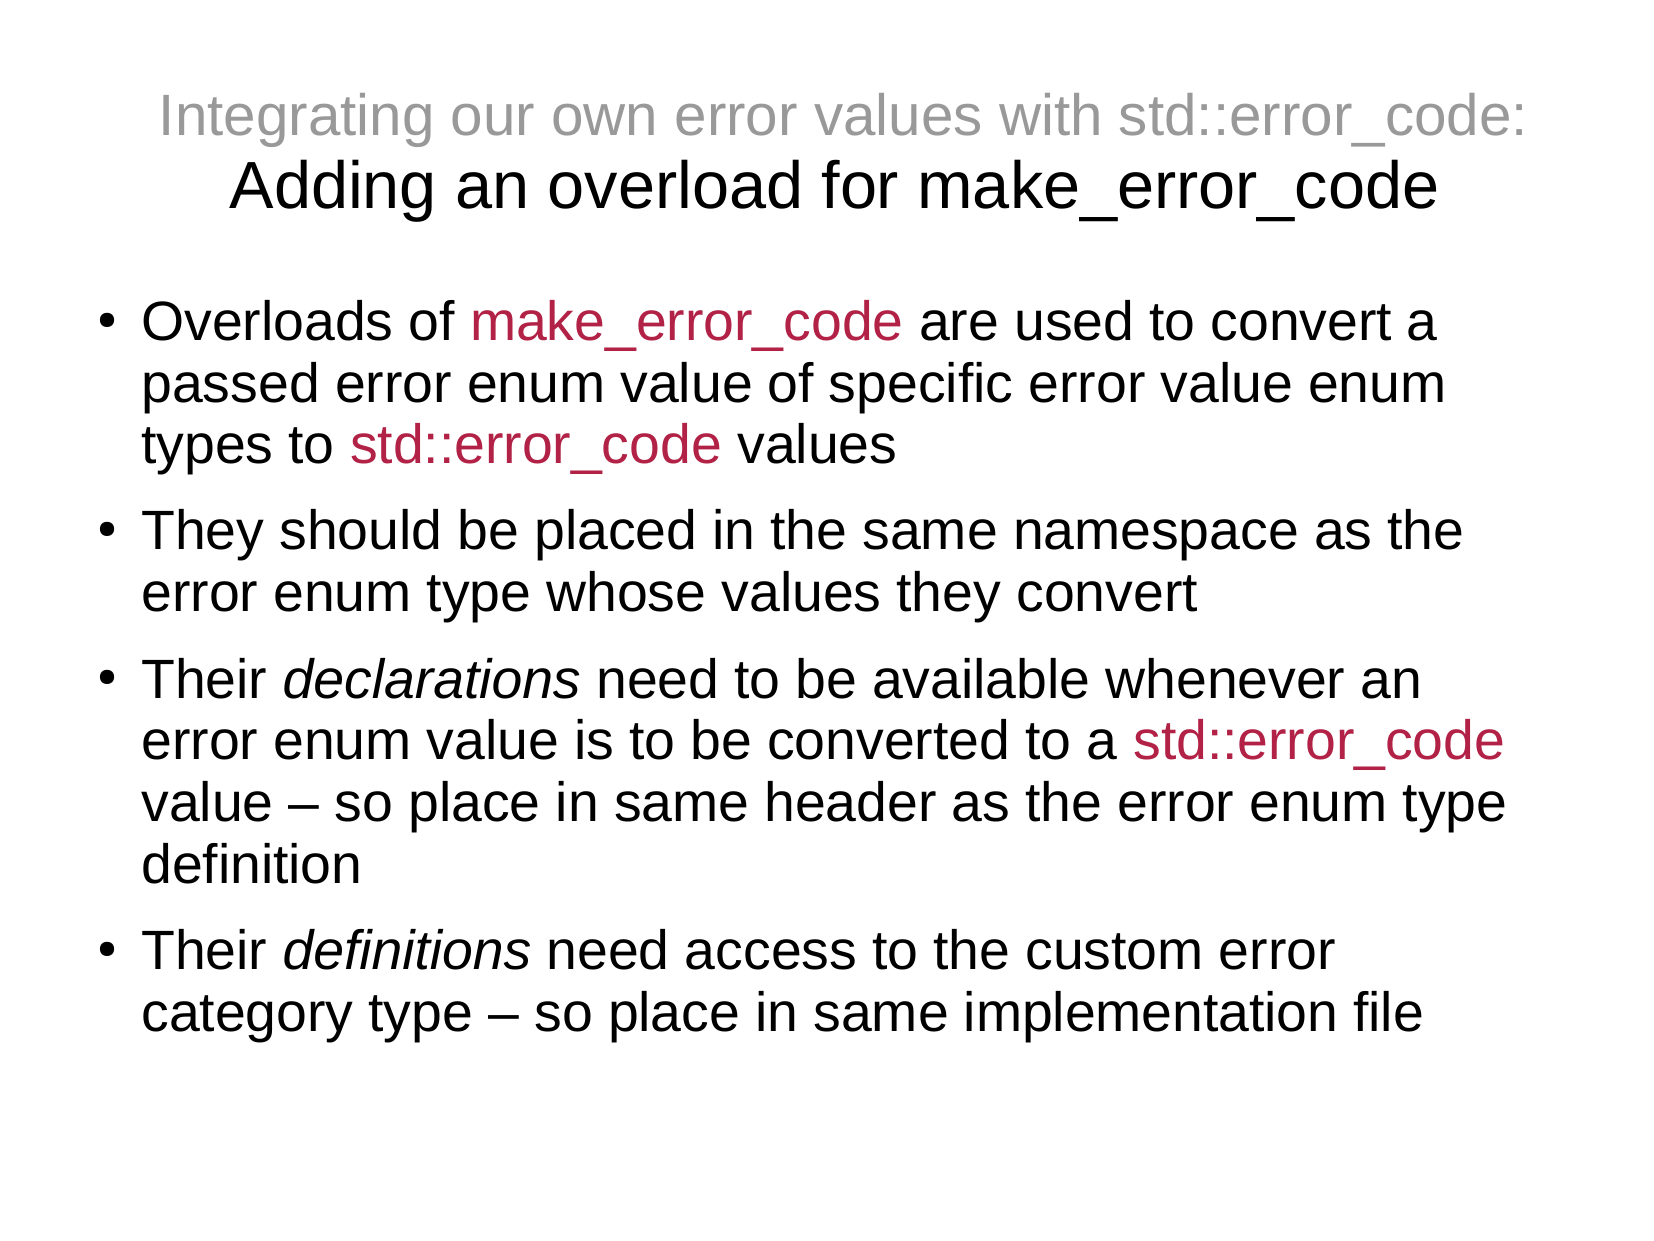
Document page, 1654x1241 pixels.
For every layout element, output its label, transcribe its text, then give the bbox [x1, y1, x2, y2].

title Integrating our own error values with std::error_code: Adding an overload for make_error_code [82, 49, 1571, 257]
list Overloads of make_error_code are used to convert a passed error enum value of specific error value enum types to std::error_code values They should be placed in the same namespace as the error enum type whose values they convert Their declarations need to be available whenever an error enum value is to be converted to a std::error_code value – so place in same header as the error enum type definition Their definitions need access to the custom error category type – so place in same implementation file [82, 290, 1524, 1052]
